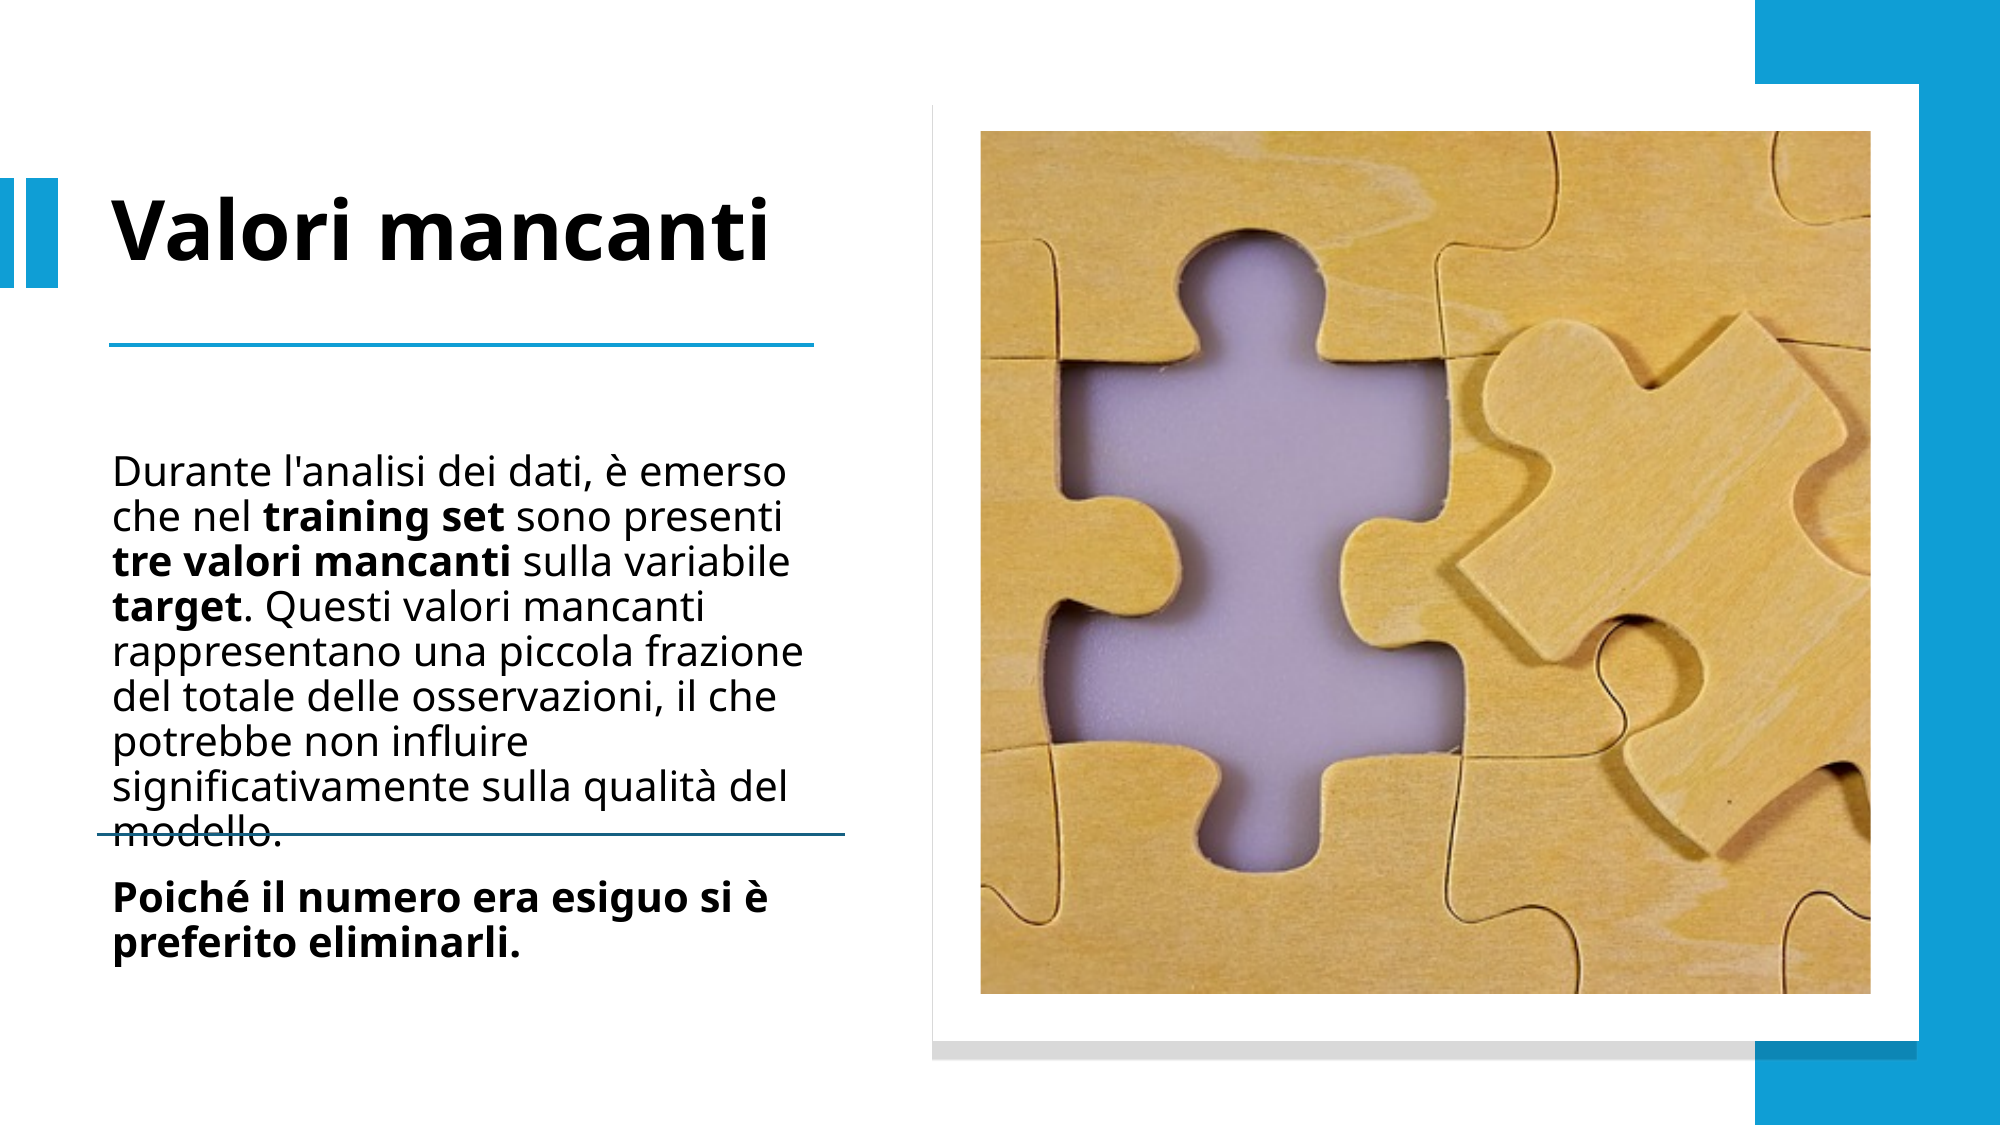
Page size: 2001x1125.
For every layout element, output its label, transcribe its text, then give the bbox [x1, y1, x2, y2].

text_box [0, 0, 2000, 1125]
list Durante l'analisi dei dati, è emerso che nel training set sono presenti tre valori mancanti sulla variabile target. Questi valori mancanti rappresentano una piccola frazione del totale delle osservazioni, il che potrebbe non influire significativamente sulla qualità del modello. Poiché il numero era esiguo si è preferito eliminarli. [96, 834, 845, 1036]
picture [980, 131, 1871, 994]
title Valori mancanti [96, 140, 845, 326]
list Durante l'analisi dei dati, è emerso che nel training set sono presenti tre valori mancanti sulla variabile target. Questi valori mancanti rappresentano una piccola frazione del totale delle osservazioni, il che potrebbe non influire significativamente sulla qualità del modello. Poiché il numero era esiguo si è preferito eliminarli. [96, 382, 845, 833]
